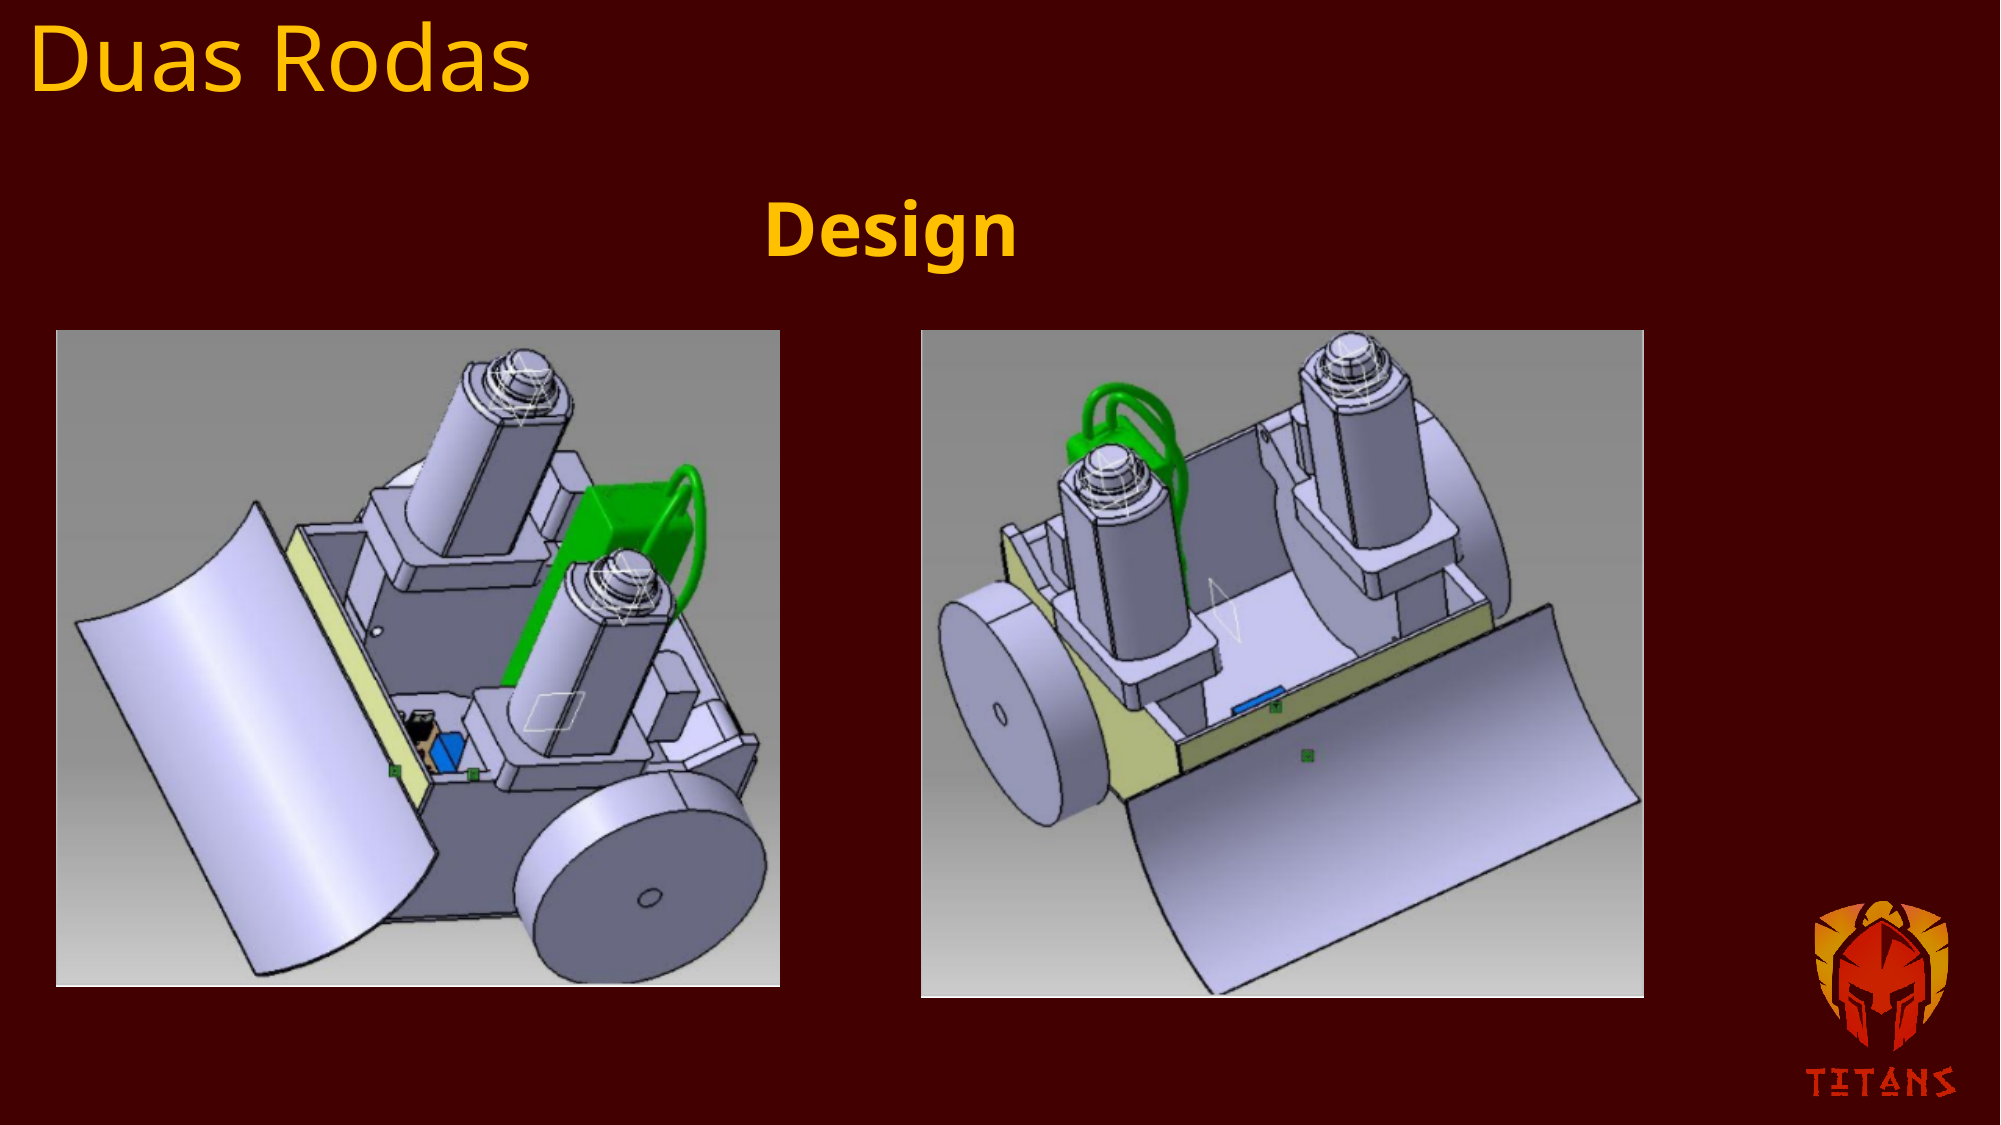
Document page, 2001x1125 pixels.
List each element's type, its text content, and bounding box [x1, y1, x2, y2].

title Duas Rodas [11, 0, 1737, 171]
text_box Design [762, 181, 1052, 284]
picture [921, 330, 1644, 998]
picture [56, 330, 780, 987]
picture [1749, 888, 2000, 1125]
